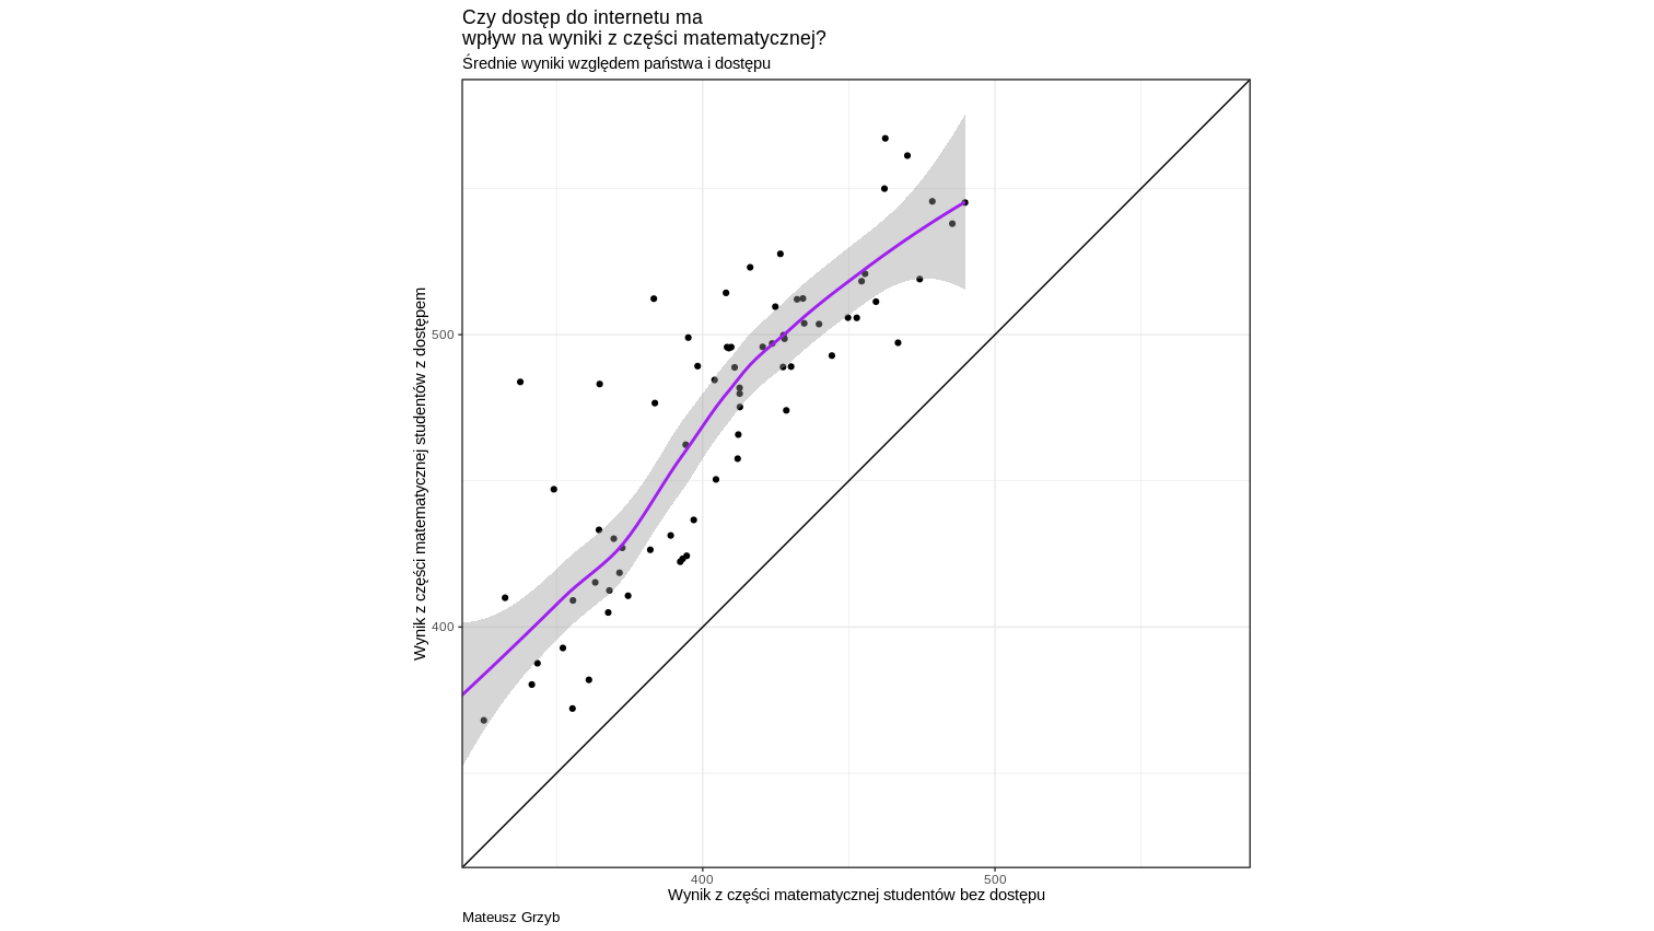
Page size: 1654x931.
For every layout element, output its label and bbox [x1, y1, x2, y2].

picture [132, 2, 1532, 931]
